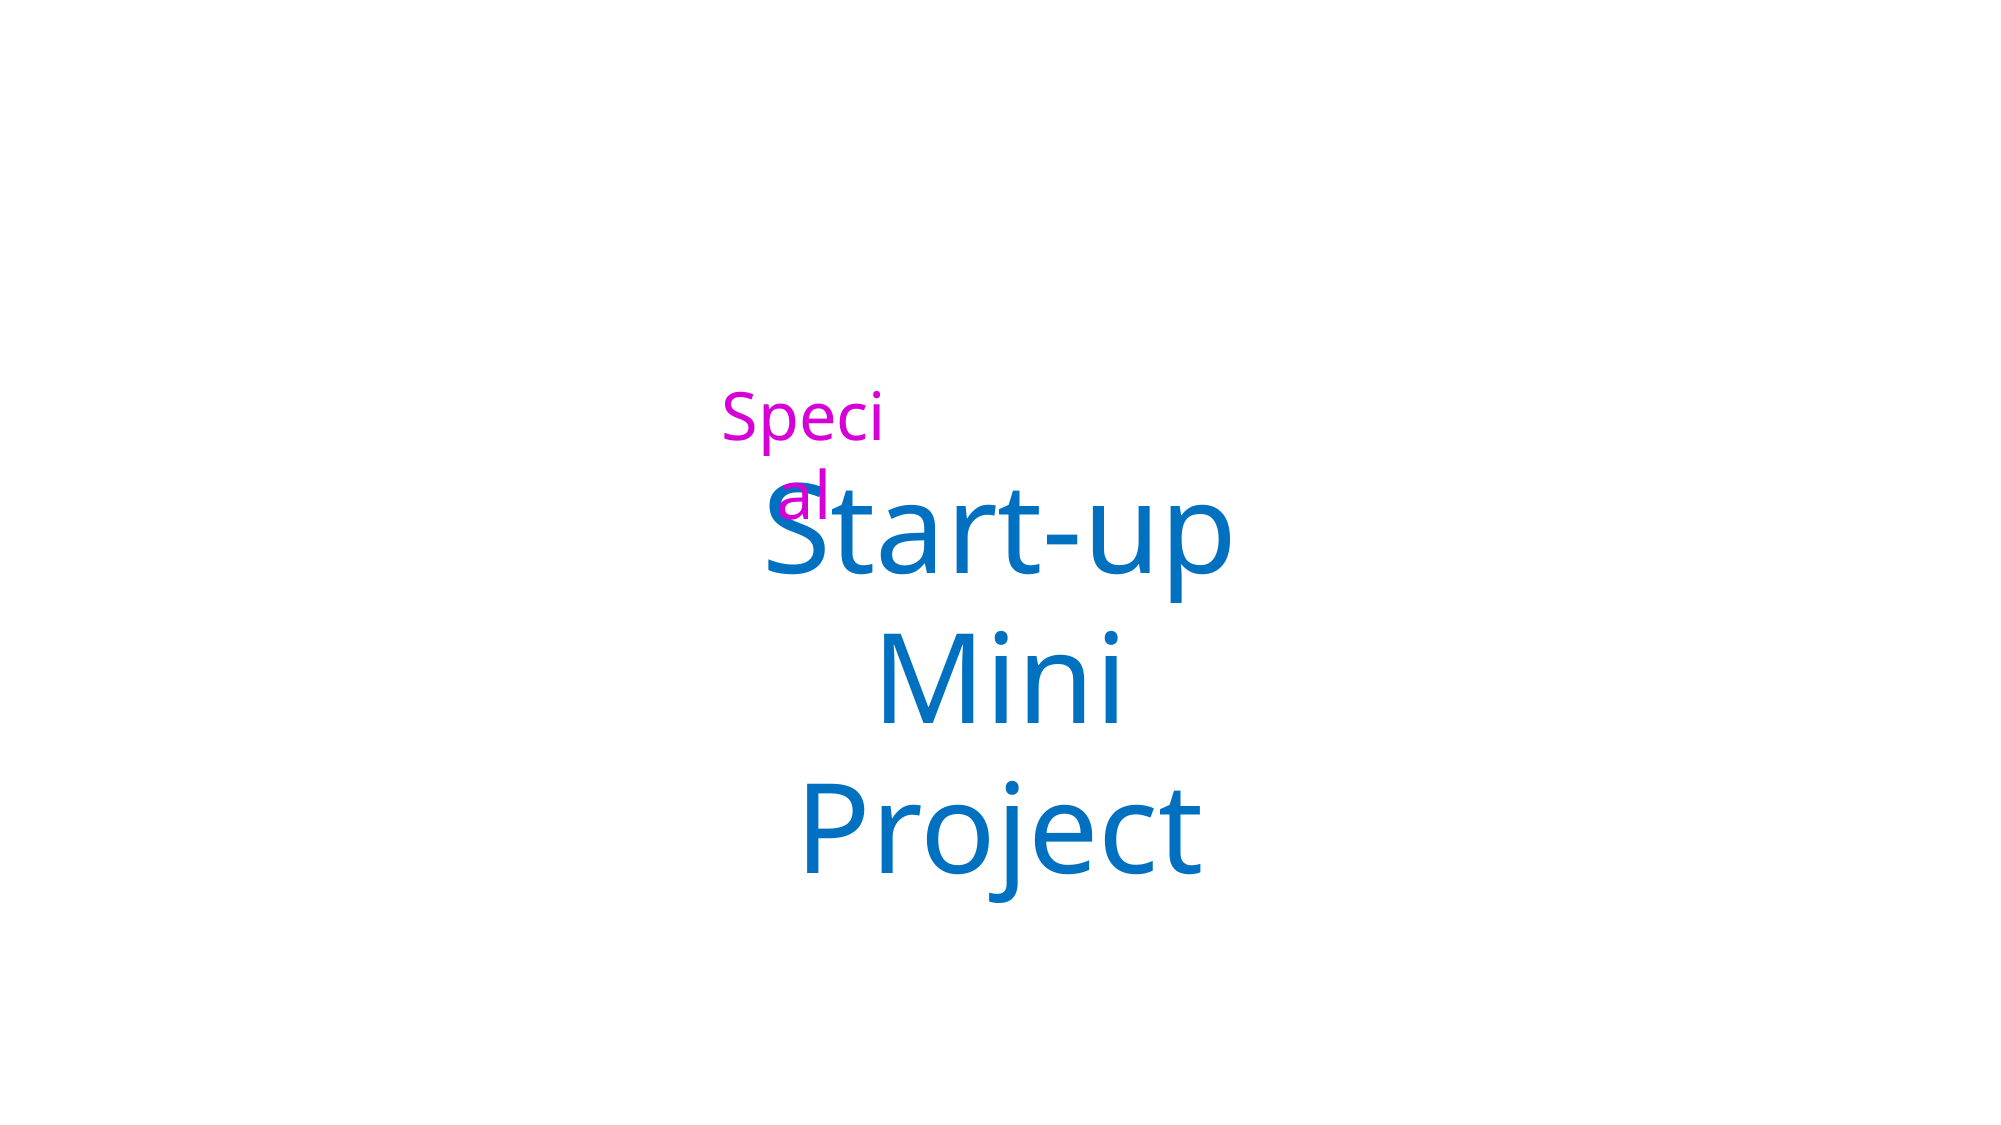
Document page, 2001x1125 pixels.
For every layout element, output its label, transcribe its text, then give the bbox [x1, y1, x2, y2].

text_box Special [700, 365, 908, 462]
text_box Start-up Mini Project [683, 440, 1317, 760]
